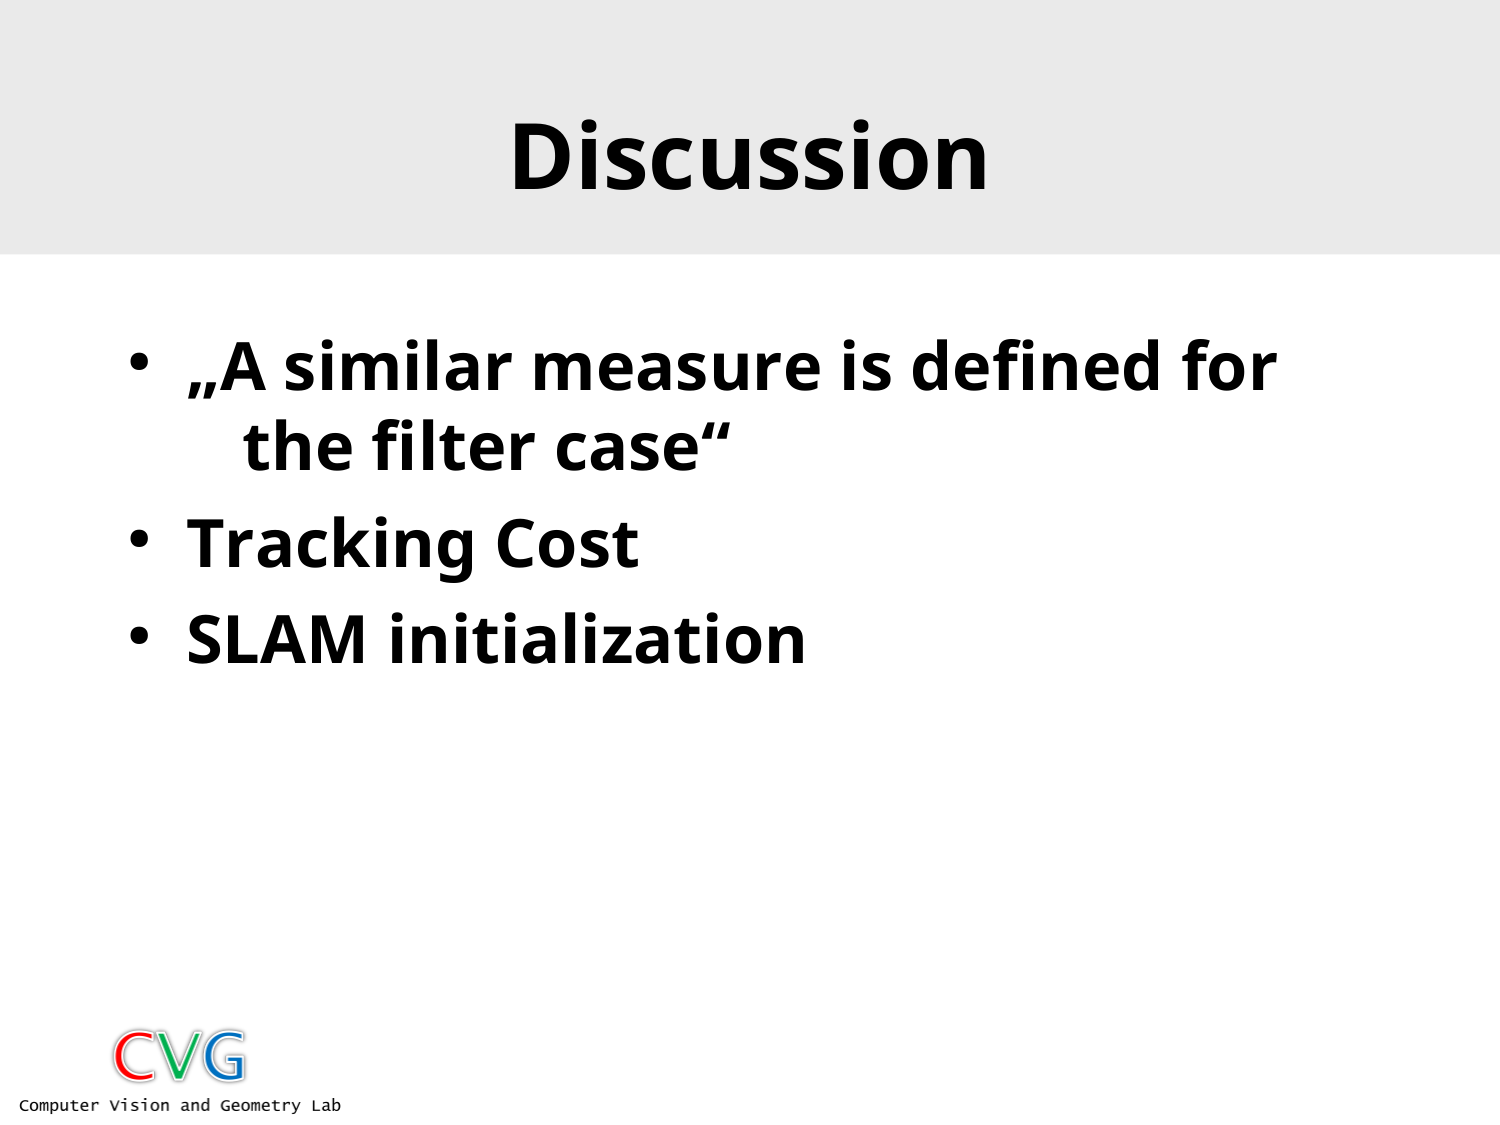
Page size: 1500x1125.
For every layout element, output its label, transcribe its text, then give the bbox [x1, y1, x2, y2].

picture [1, 996, 359, 1124]
list „A similar measure is defined for the filter case“ Tracking Cost SLAM initialization [112, 315, 1388, 1059]
title Discussion [114, 35, 1386, 271]
